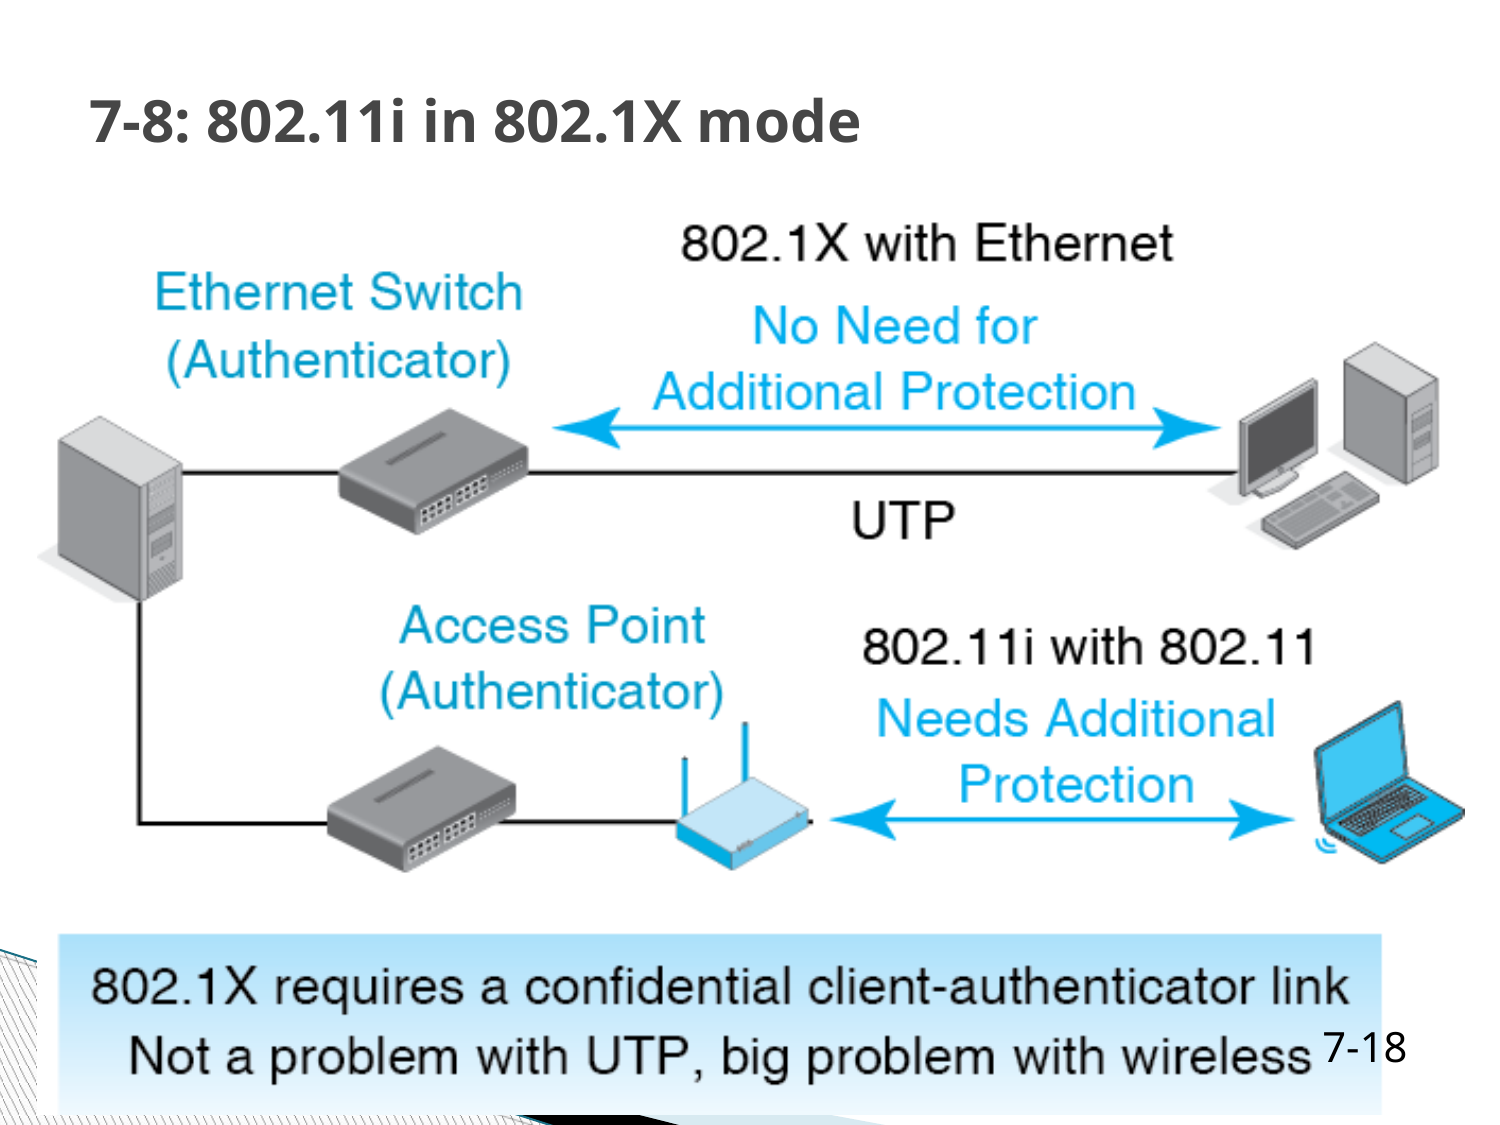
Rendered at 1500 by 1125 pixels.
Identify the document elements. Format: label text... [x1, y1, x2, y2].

picture [0, 217, 1465, 1125]
slide_number 7-<number> [1250, 1025, 1423, 1085]
title 7-8: 802.11i in 802.1X mode [75, 62, 1425, 175]
